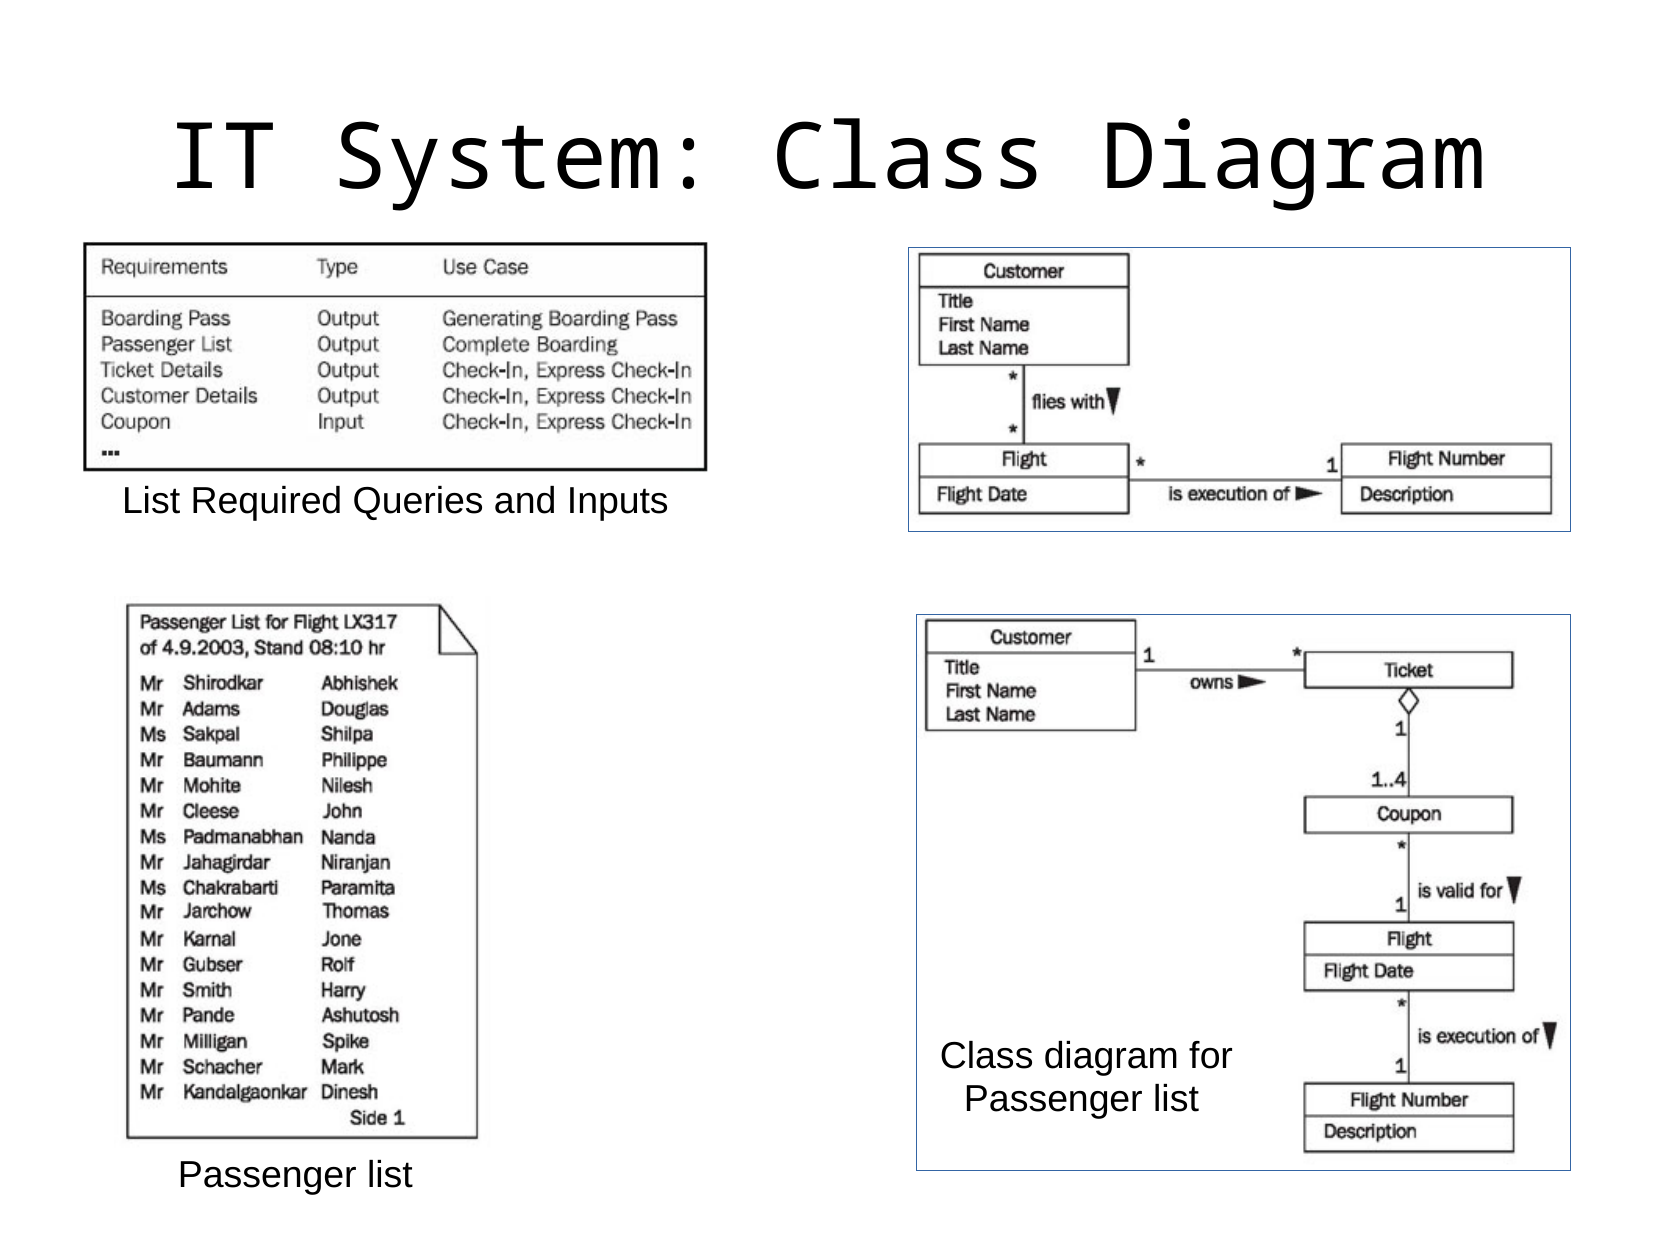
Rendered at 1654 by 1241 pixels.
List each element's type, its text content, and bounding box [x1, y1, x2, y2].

picture [114, 596, 497, 1145]
picture [916, 614, 1571, 1171]
text_box Class diagram for Passenger list [862, 1027, 1312, 1127]
text_box Passenger list [70, 1145, 520, 1229]
picture [82, 241, 709, 473]
text_box List Required Queries and Inputs [106, 472, 686, 556]
title IT System: Class Diagram [82, 49, 1572, 257]
picture [908, 247, 1571, 532]
